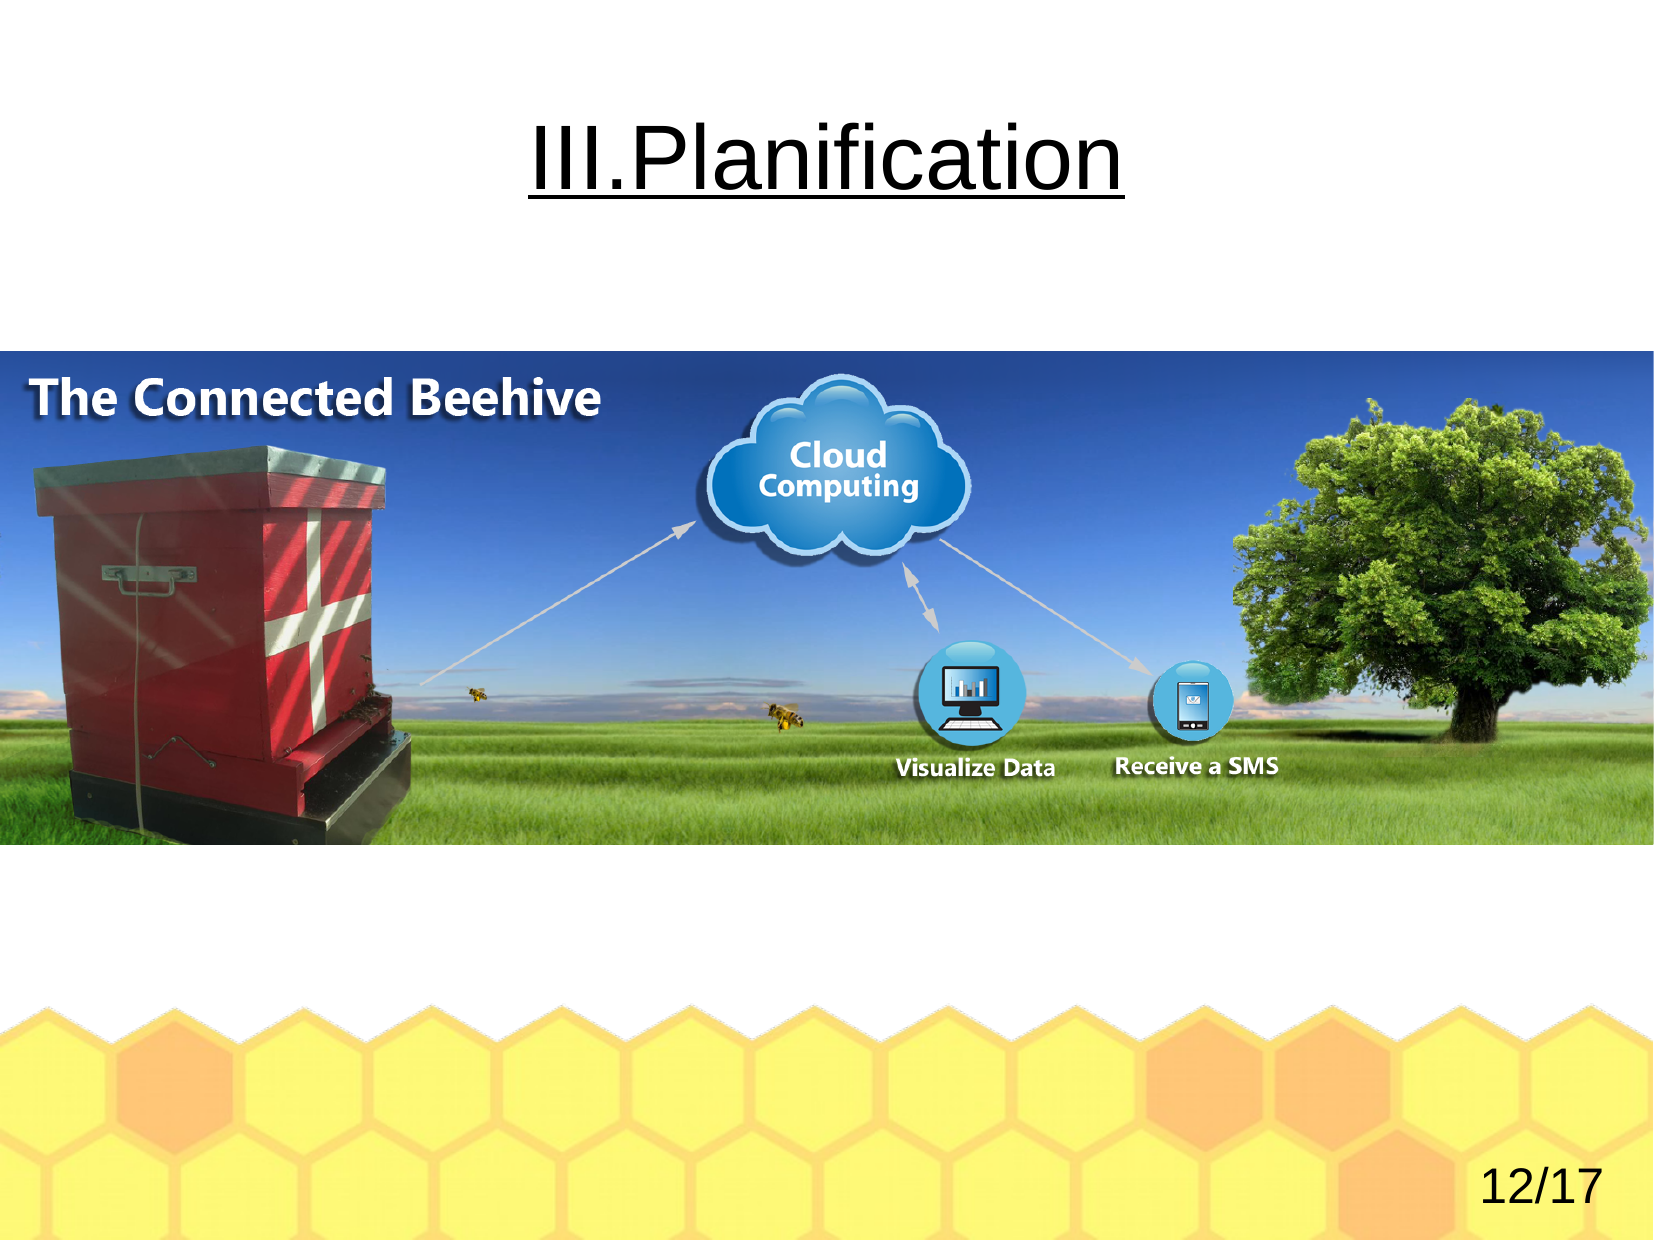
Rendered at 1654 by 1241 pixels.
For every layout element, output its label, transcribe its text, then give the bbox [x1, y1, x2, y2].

text_box III.Planification [82, 49, 1571, 257]
picture [0, 1001, 1653, 1240]
picture [0, 351, 1654, 845]
text_box <numéro>/17 [1464, 1146, 1630, 1217]
